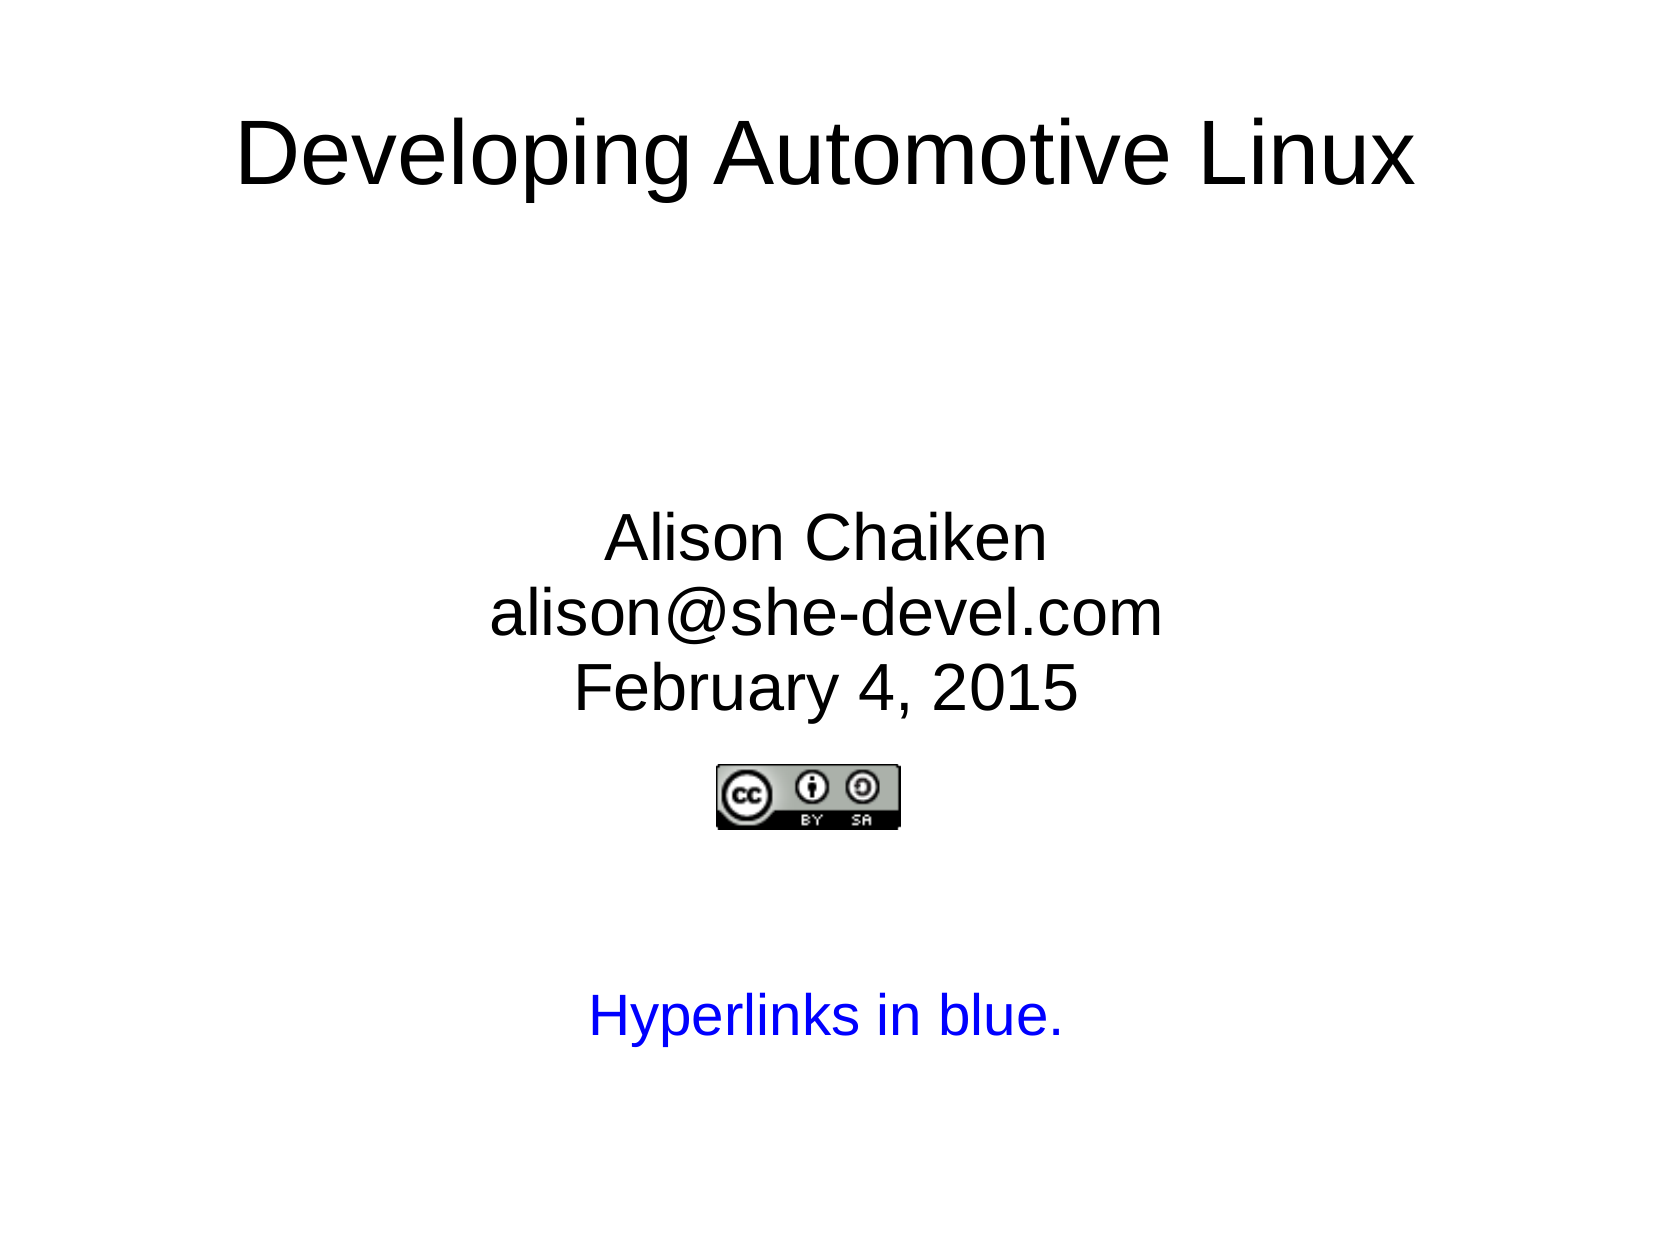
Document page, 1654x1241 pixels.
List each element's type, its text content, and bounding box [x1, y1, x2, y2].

title Developing Automotive Linux [82, 49, 1571, 257]
picture [716, 764, 901, 830]
text_box Hyperlinks in blue. [573, 975, 1081, 1055]
subtitle Alison Chaiken alison@she-devel.com February 4, 2015 [82, 290, 1571, 1010]
